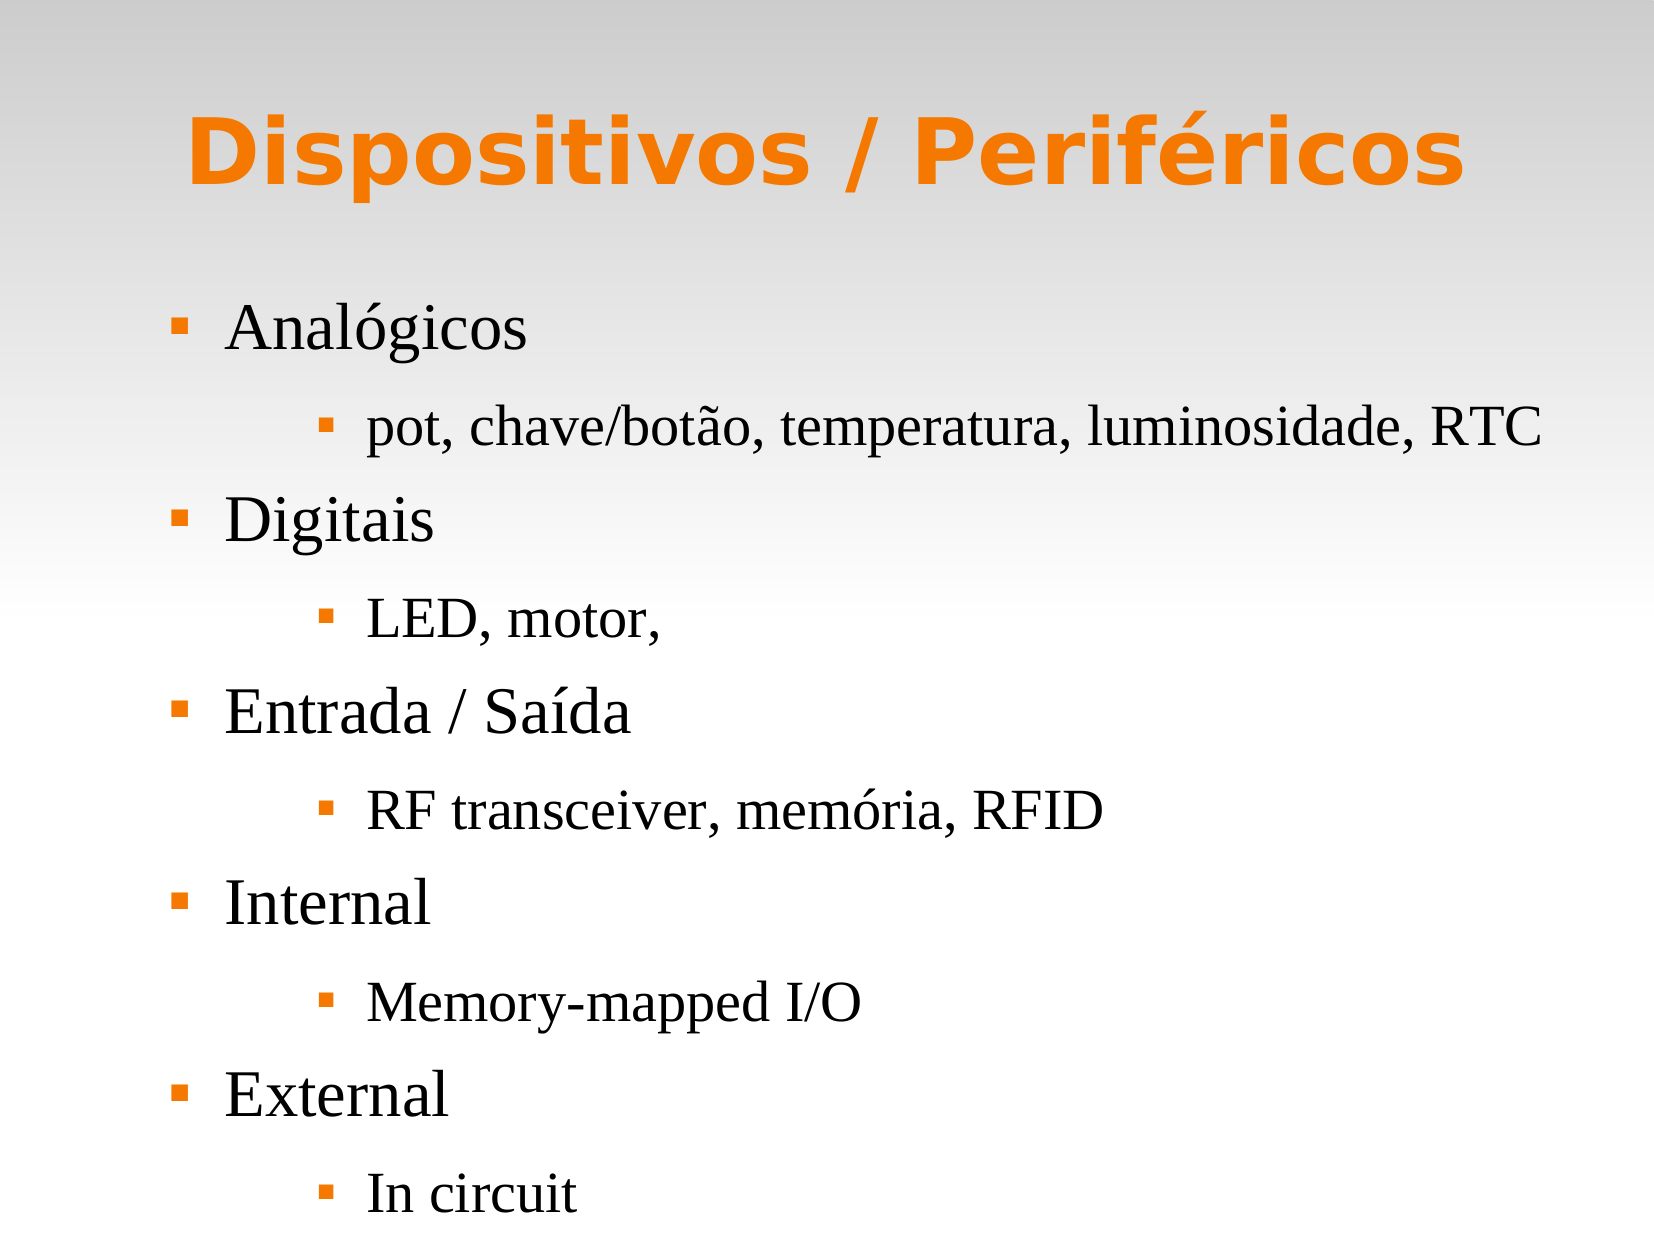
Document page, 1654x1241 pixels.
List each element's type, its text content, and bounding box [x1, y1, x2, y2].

list Analógicos pot, chave/botão, temperatura, luminosidade, RTC Digitais LED, motor, Entrada / Saída RF transceiver, memória, RFID Internal Memory-mapped I/O External In circuit Resistores, capacitores Interface Communication protocol [82, 290, 1571, 1241]
title Dispositivos / Periféricos [82, 49, 1571, 257]
